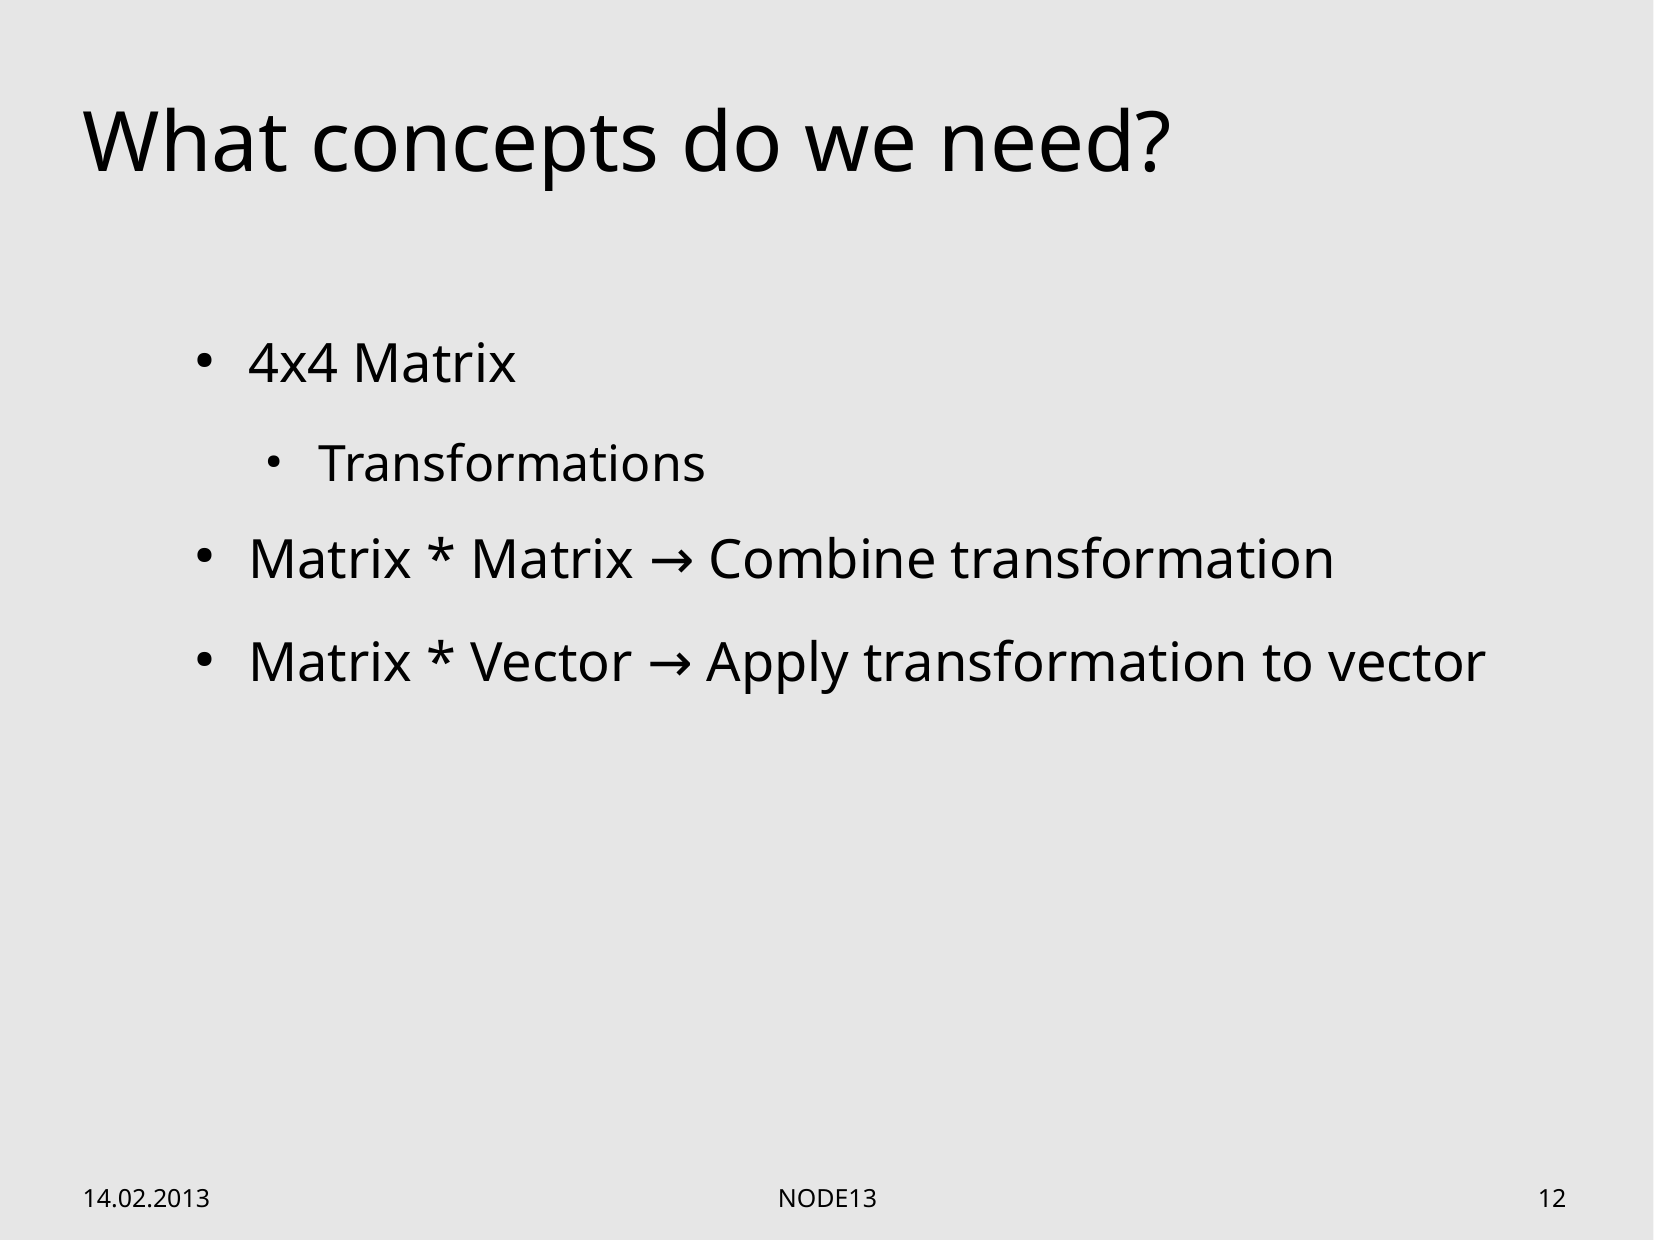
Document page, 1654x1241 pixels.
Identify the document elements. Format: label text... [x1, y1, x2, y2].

list 4x4 Matrix Transformations Matrix * Matrix → Combine transformation Matrix * Vector → Apply transformation to vector [177, 324, 1571, 1109]
title What concepts do we need? [82, 82, 1571, 222]
